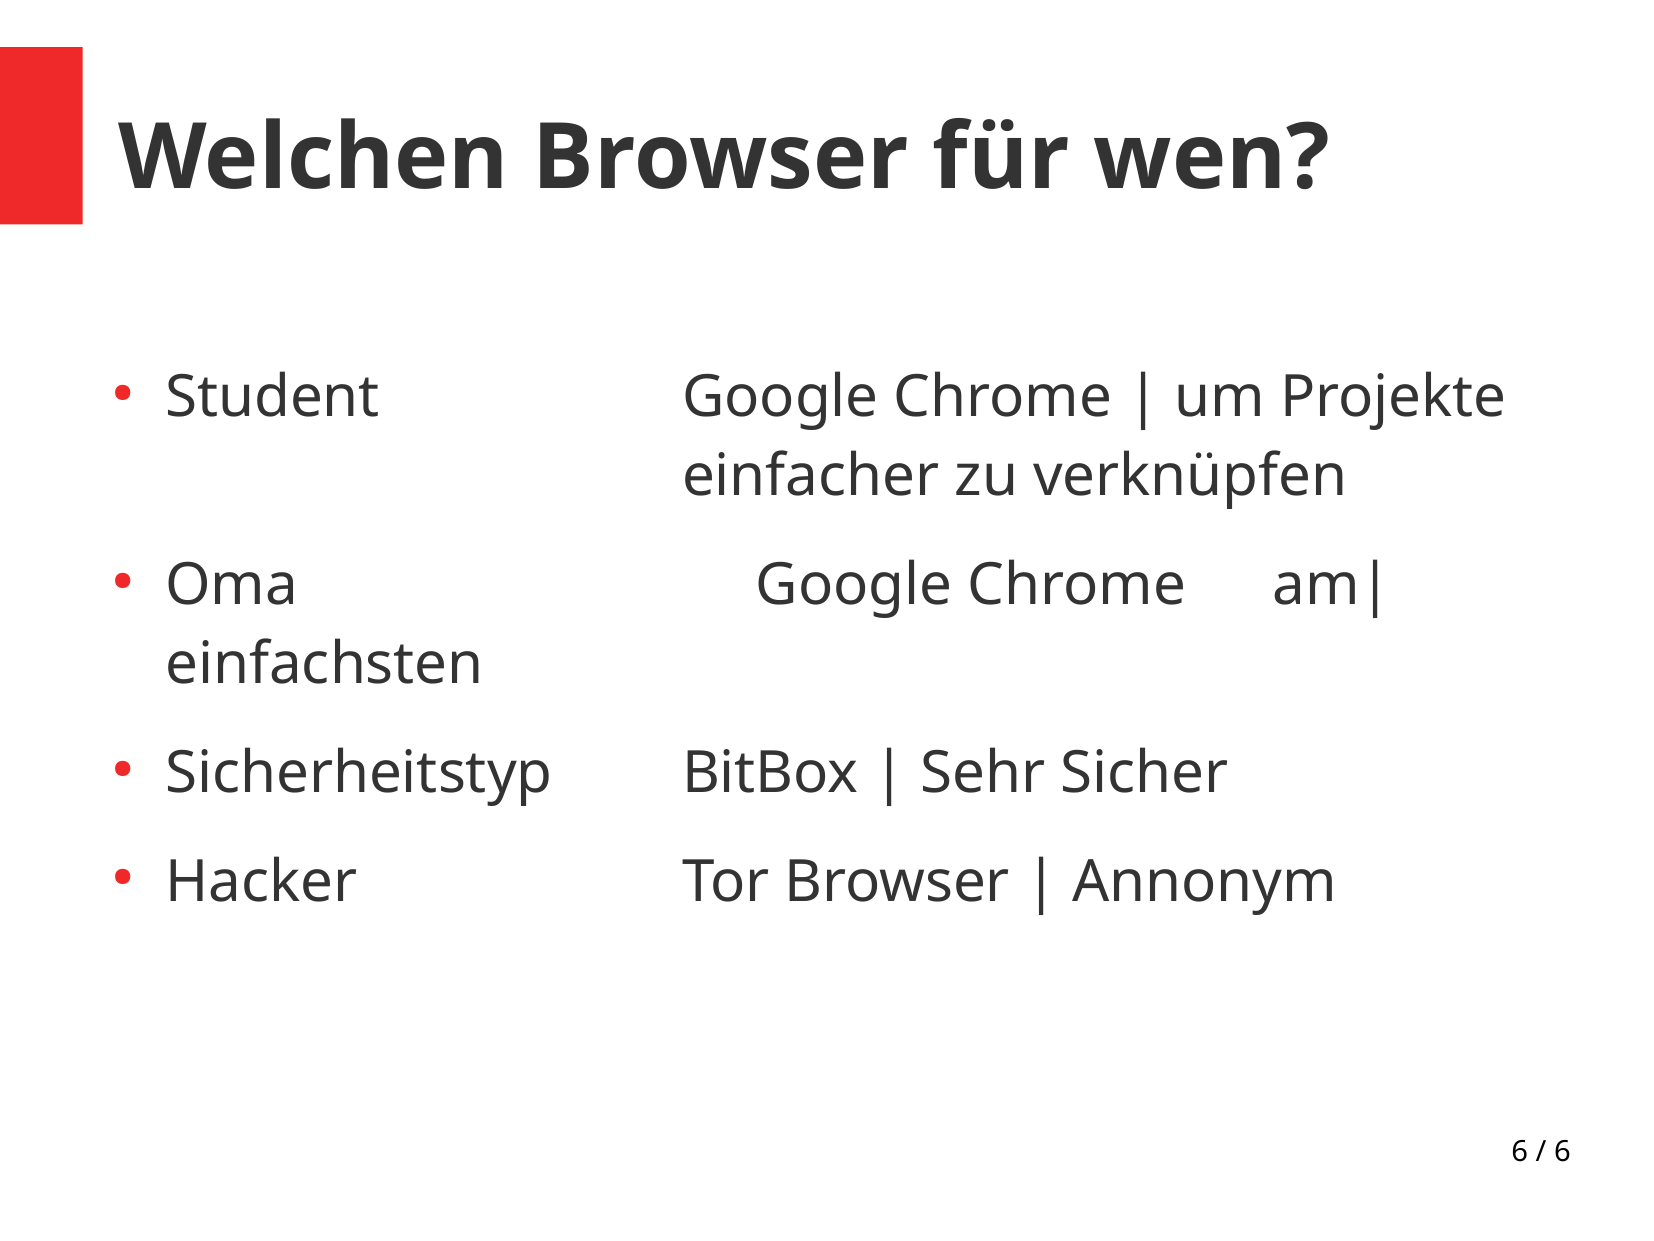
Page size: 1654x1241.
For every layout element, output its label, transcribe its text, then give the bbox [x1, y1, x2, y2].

list Student Google Chrome | um Projekte einfacher zu verknüpfen Oma Google Chrome am|einfachsten Sicherheitstyp BitBox | Sehr Sicher Hacker Tor Browser | Annonym [94, 354, 1571, 1074]
title Welchen Browser für wen? [118, 49, 1571, 257]
